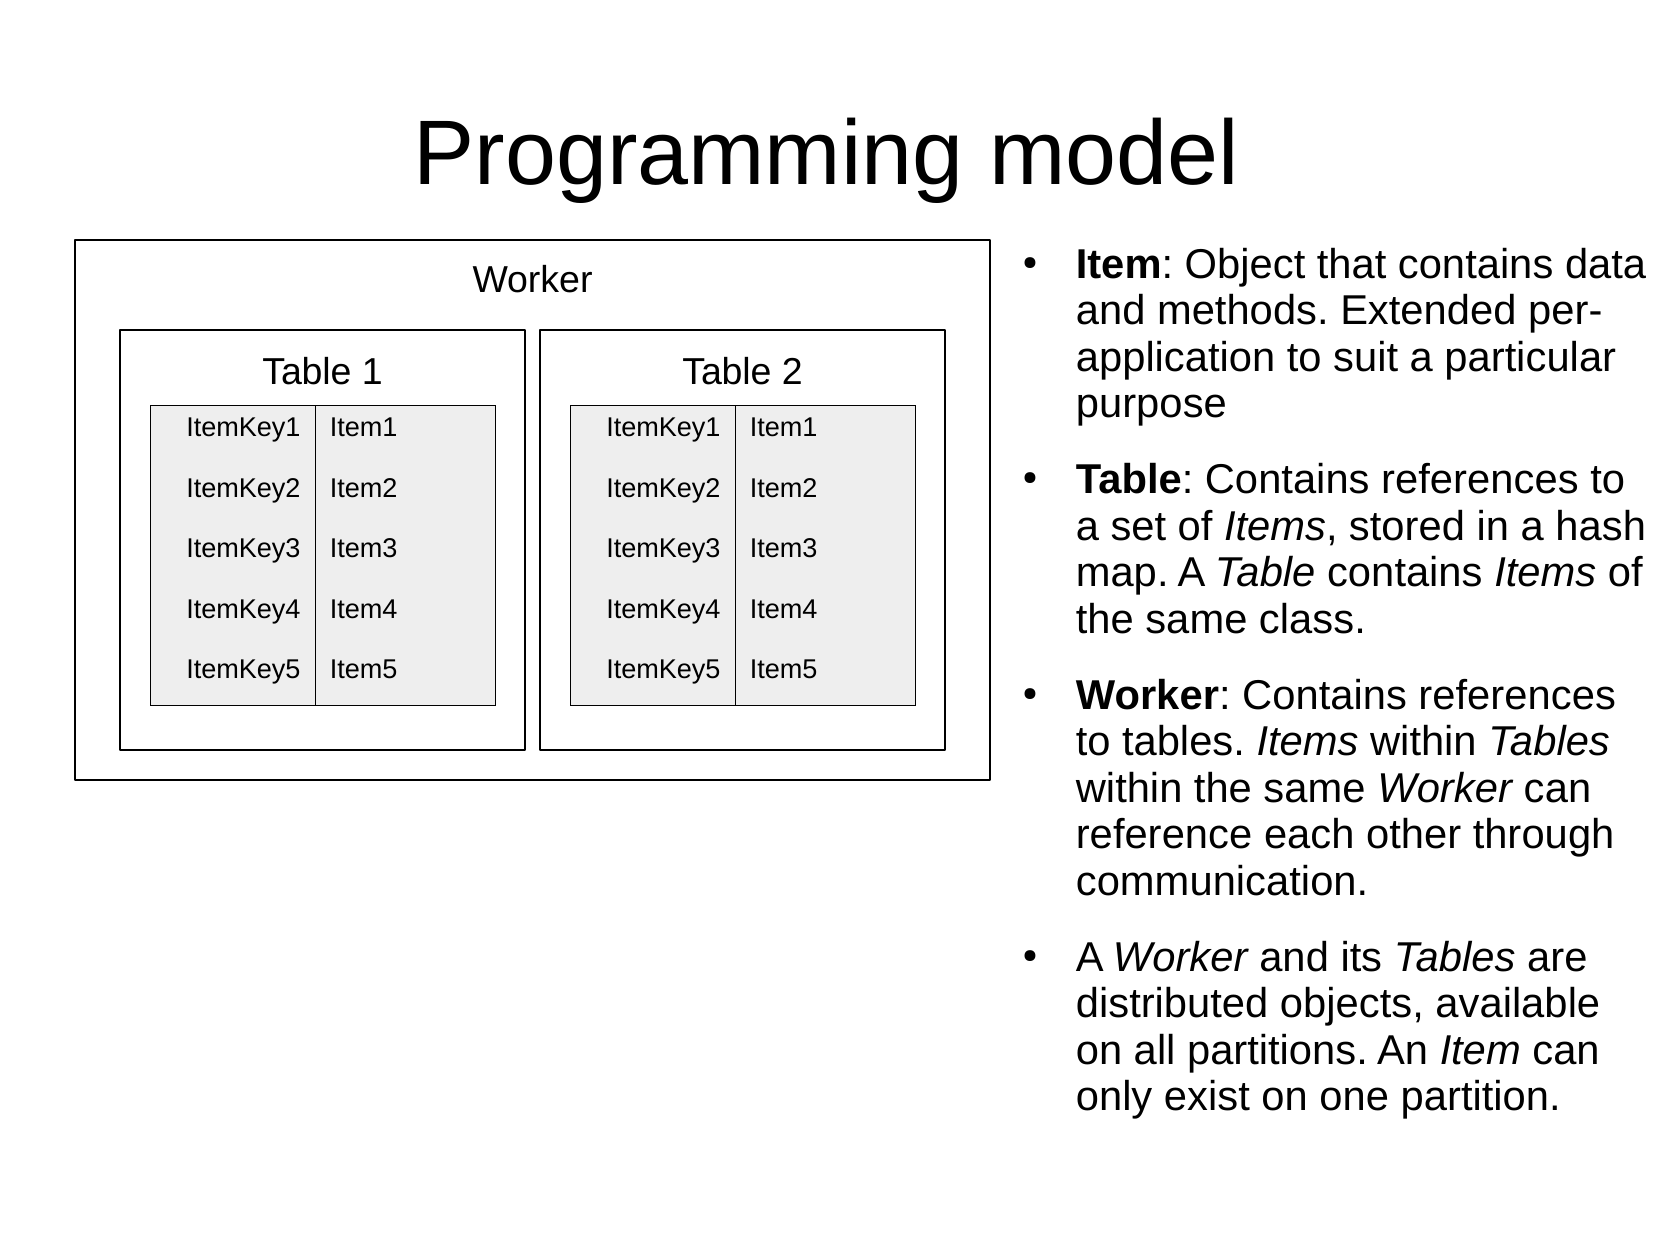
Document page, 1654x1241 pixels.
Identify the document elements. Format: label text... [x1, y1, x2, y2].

text_box Table 2 [540, 330, 946, 751]
text_box ItemKey1 ItemKey2 ItemKey3 ItemKey4 ItemKey5 [570, 405, 735, 706]
text_box Item1 Item2 Item3 Item4 Item5 [735, 405, 916, 706]
text_box Table 1 [120, 330, 526, 751]
text_box Item1 Item2 Item3 Item4 Item5 [315, 405, 496, 706]
text_box Worker [75, 240, 991, 781]
title Programming model [82, 49, 1571, 257]
text_box ItemKey1 ItemKey2 ItemKey3 ItemKey4 ItemKey5 [150, 405, 315, 706]
list Item: Object that contains data and methods. Extended per-application to suit a particular purpose Table: Contains references to a set of Items, stored in a hash map. A Table contains Items of the same class. Worker: Contains references to tables. Items within Tables within the same Worker can reference each other through communication. A Worker and its Tables are distributed objects, available on all partitions. An Item can only exist on one partition. [1005, 240, 1654, 1156]
